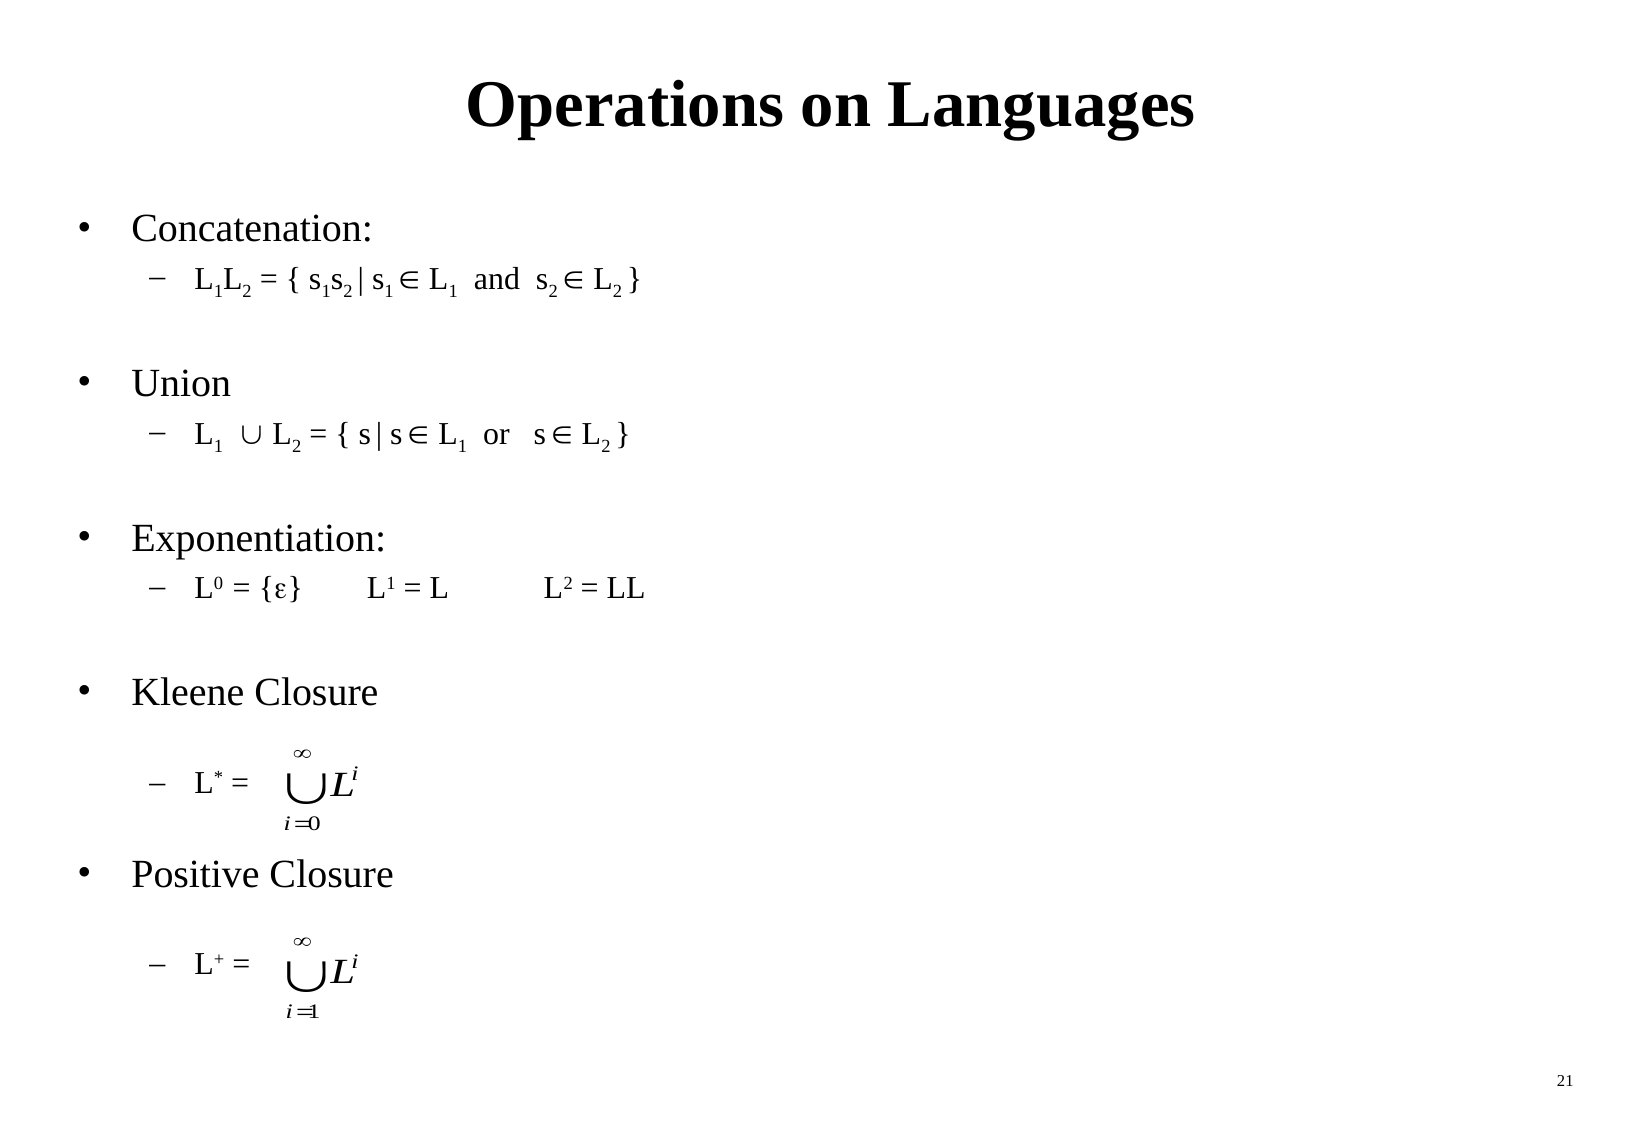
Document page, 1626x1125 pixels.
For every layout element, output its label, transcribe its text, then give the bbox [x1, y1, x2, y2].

list Concatenation: L1L2 = { s1s2 | s1  L1 and s2  L2 } Union L1 L2 = { s | s  L1 or s  L2 } Exponentiation: L0 = {} L1 = L L2 = LL Kleene Closure L* = Positive Closure L+ = [62, 199, 1600, 1038]
chart [275, 737, 371, 838]
chart [275, 924, 371, 1026]
title Operations on Languages [62, 24, 1600, 175]
text_box <number> [1250, 1062, 1589, 1101]
